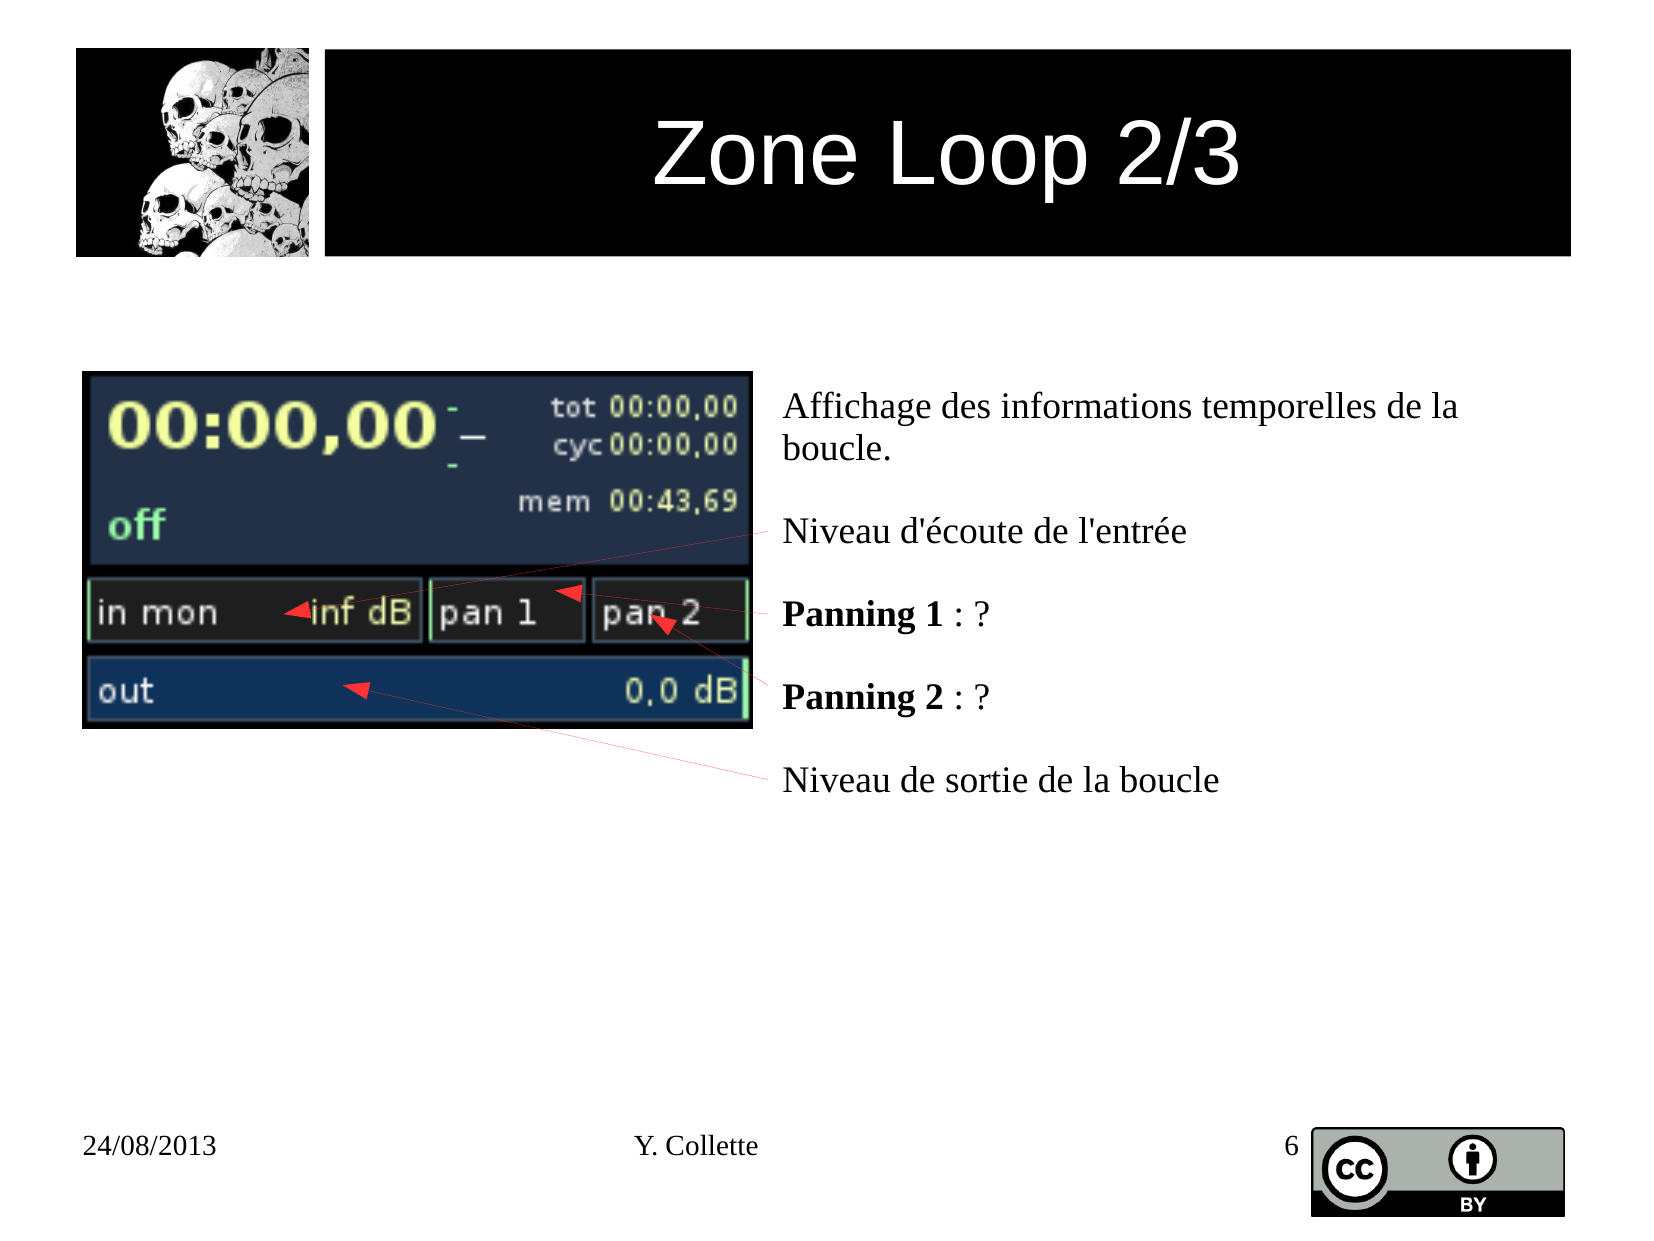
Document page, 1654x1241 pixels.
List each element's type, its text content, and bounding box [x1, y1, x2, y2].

picture [82, 371, 753, 729]
picture [1311, 1127, 1565, 1217]
title Zone Loop 2/3 [324, 49, 1571, 257]
text_box Affichage des informations temporelles de la boucle. Niveau d'écoute de l'entrée Panning 1 : ? Panning 2 : ? Niveau de sortie de la boucle [767, 377, 1571, 808]
picture [76, 48, 309, 257]
